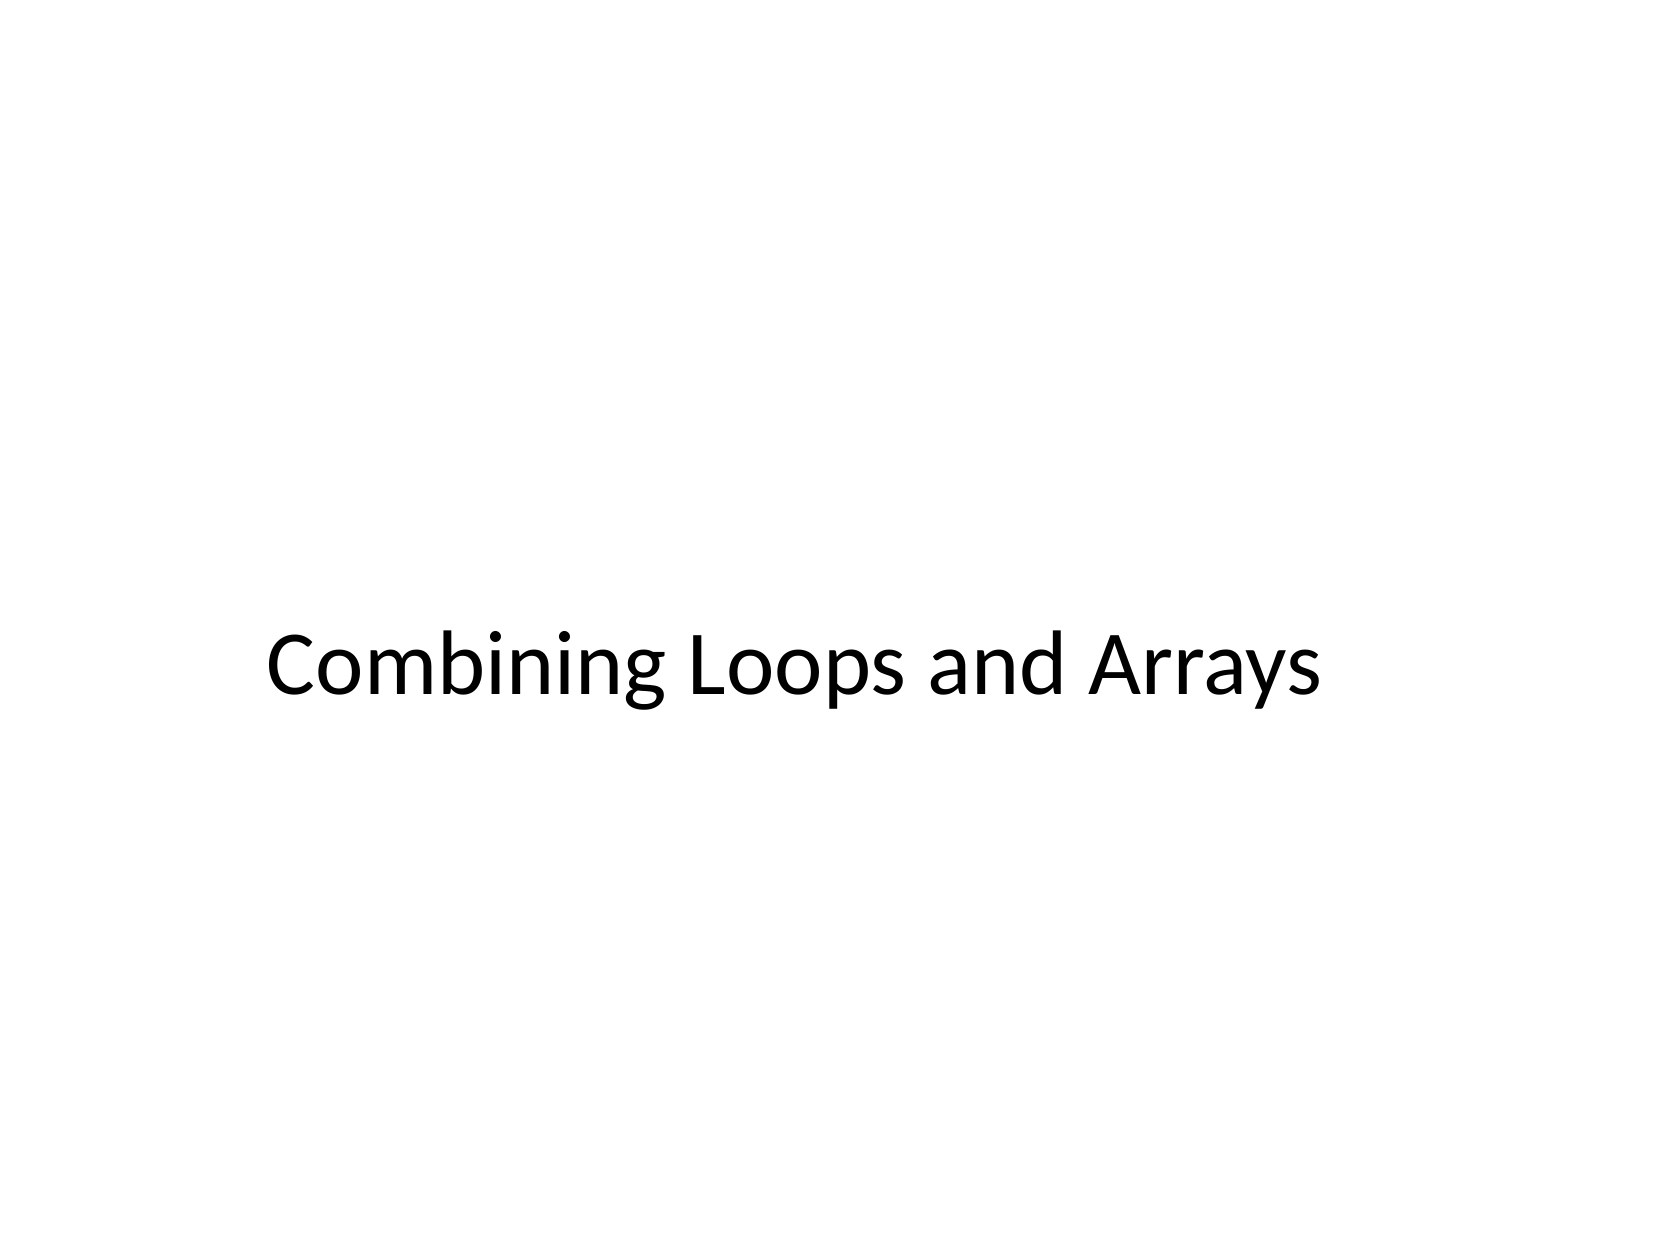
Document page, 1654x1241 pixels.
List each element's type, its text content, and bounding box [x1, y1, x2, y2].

text_box Combining Loops and Arrays [251, 595, 1349, 722]
